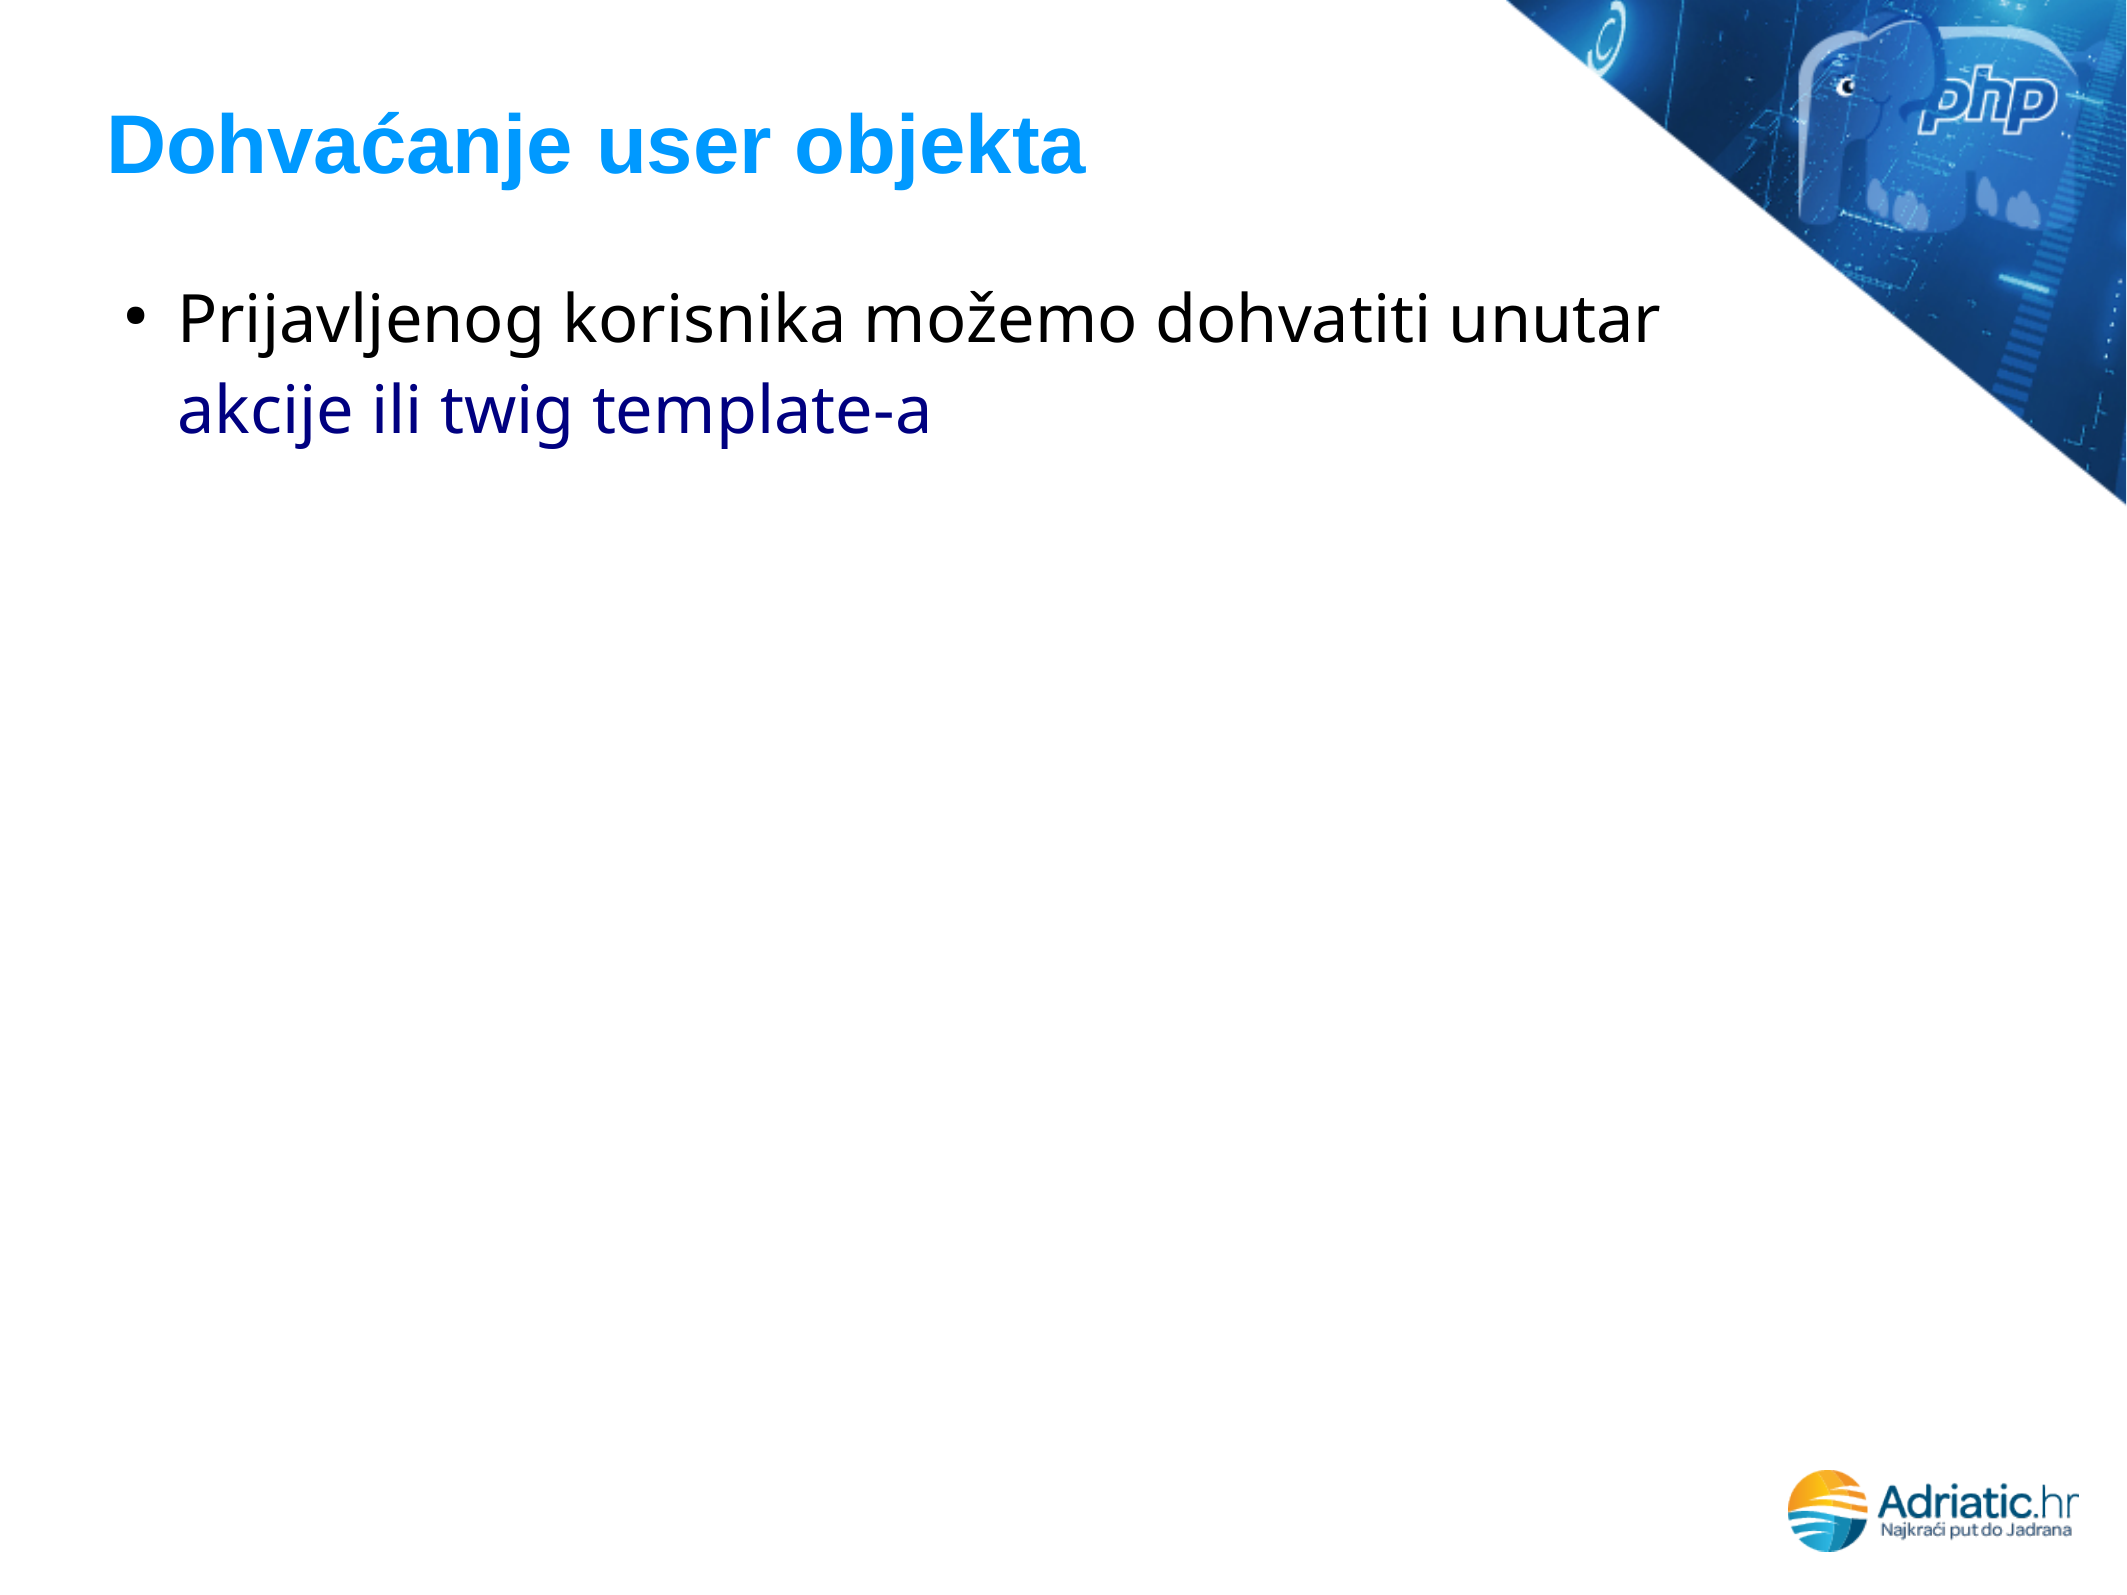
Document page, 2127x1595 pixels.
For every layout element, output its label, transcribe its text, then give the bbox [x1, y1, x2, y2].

picture [1505, 0, 2127, 625]
title Dohvaćanje user objekta [106, 70, 1630, 219]
picture [1788, 1470, 2079, 1552]
list Prijavljenog korisnika možemo dohvatiti unutar akcije ili twig template-a [106, 271, 1985, 1453]
